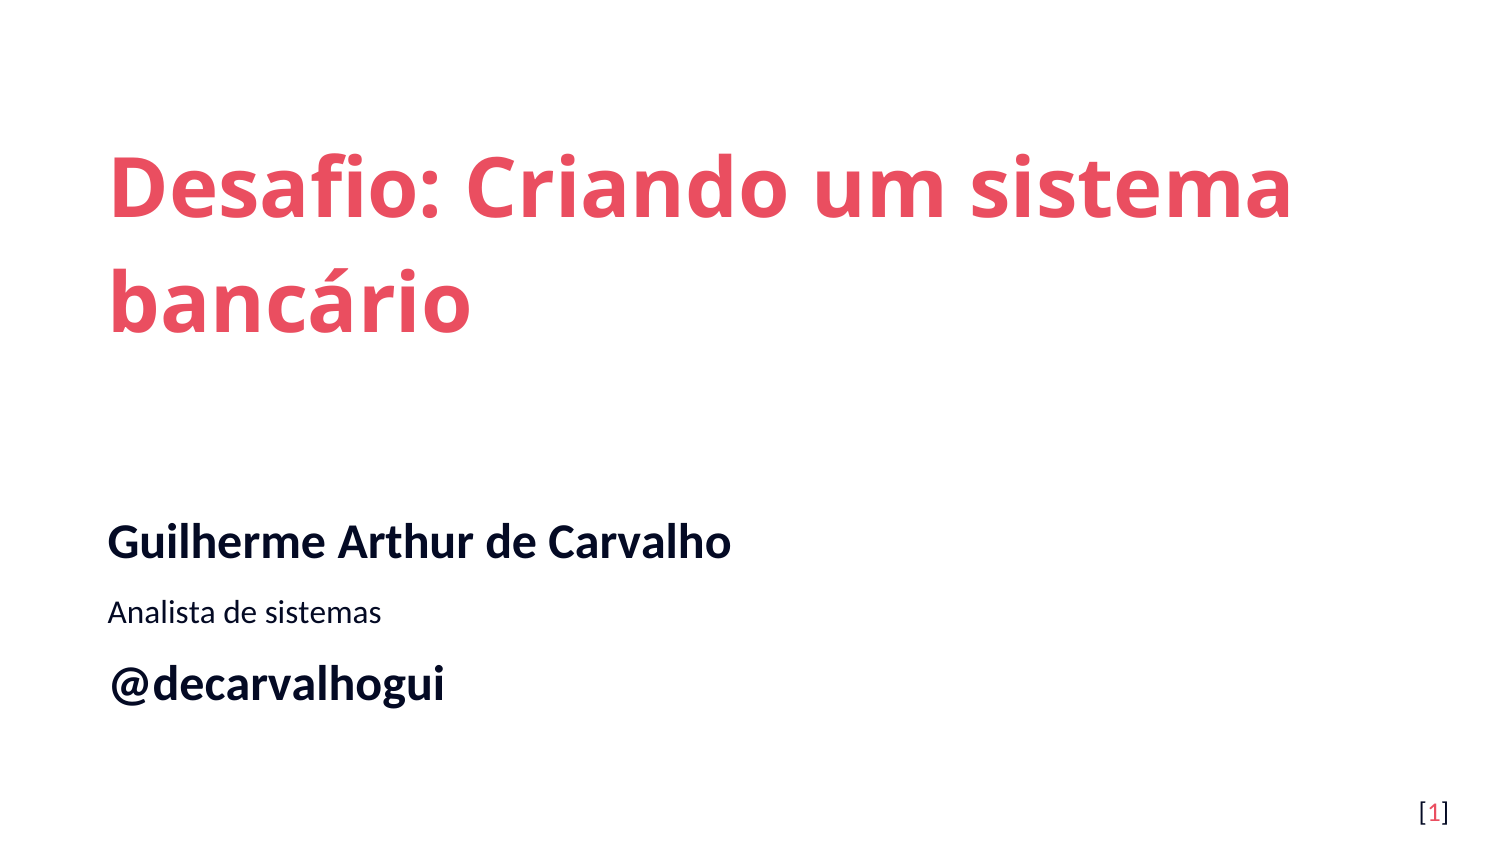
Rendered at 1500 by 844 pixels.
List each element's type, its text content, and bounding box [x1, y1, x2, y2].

slide_number [‹#›] [1403, 779, 1494, 844]
text_box Desafio: Criando um sistema bancário [92, 104, 1404, 422]
text_box Guilherme Arthur de Carvalho Analista de sistemas @decarvalhogui [92, 493, 1203, 812]
